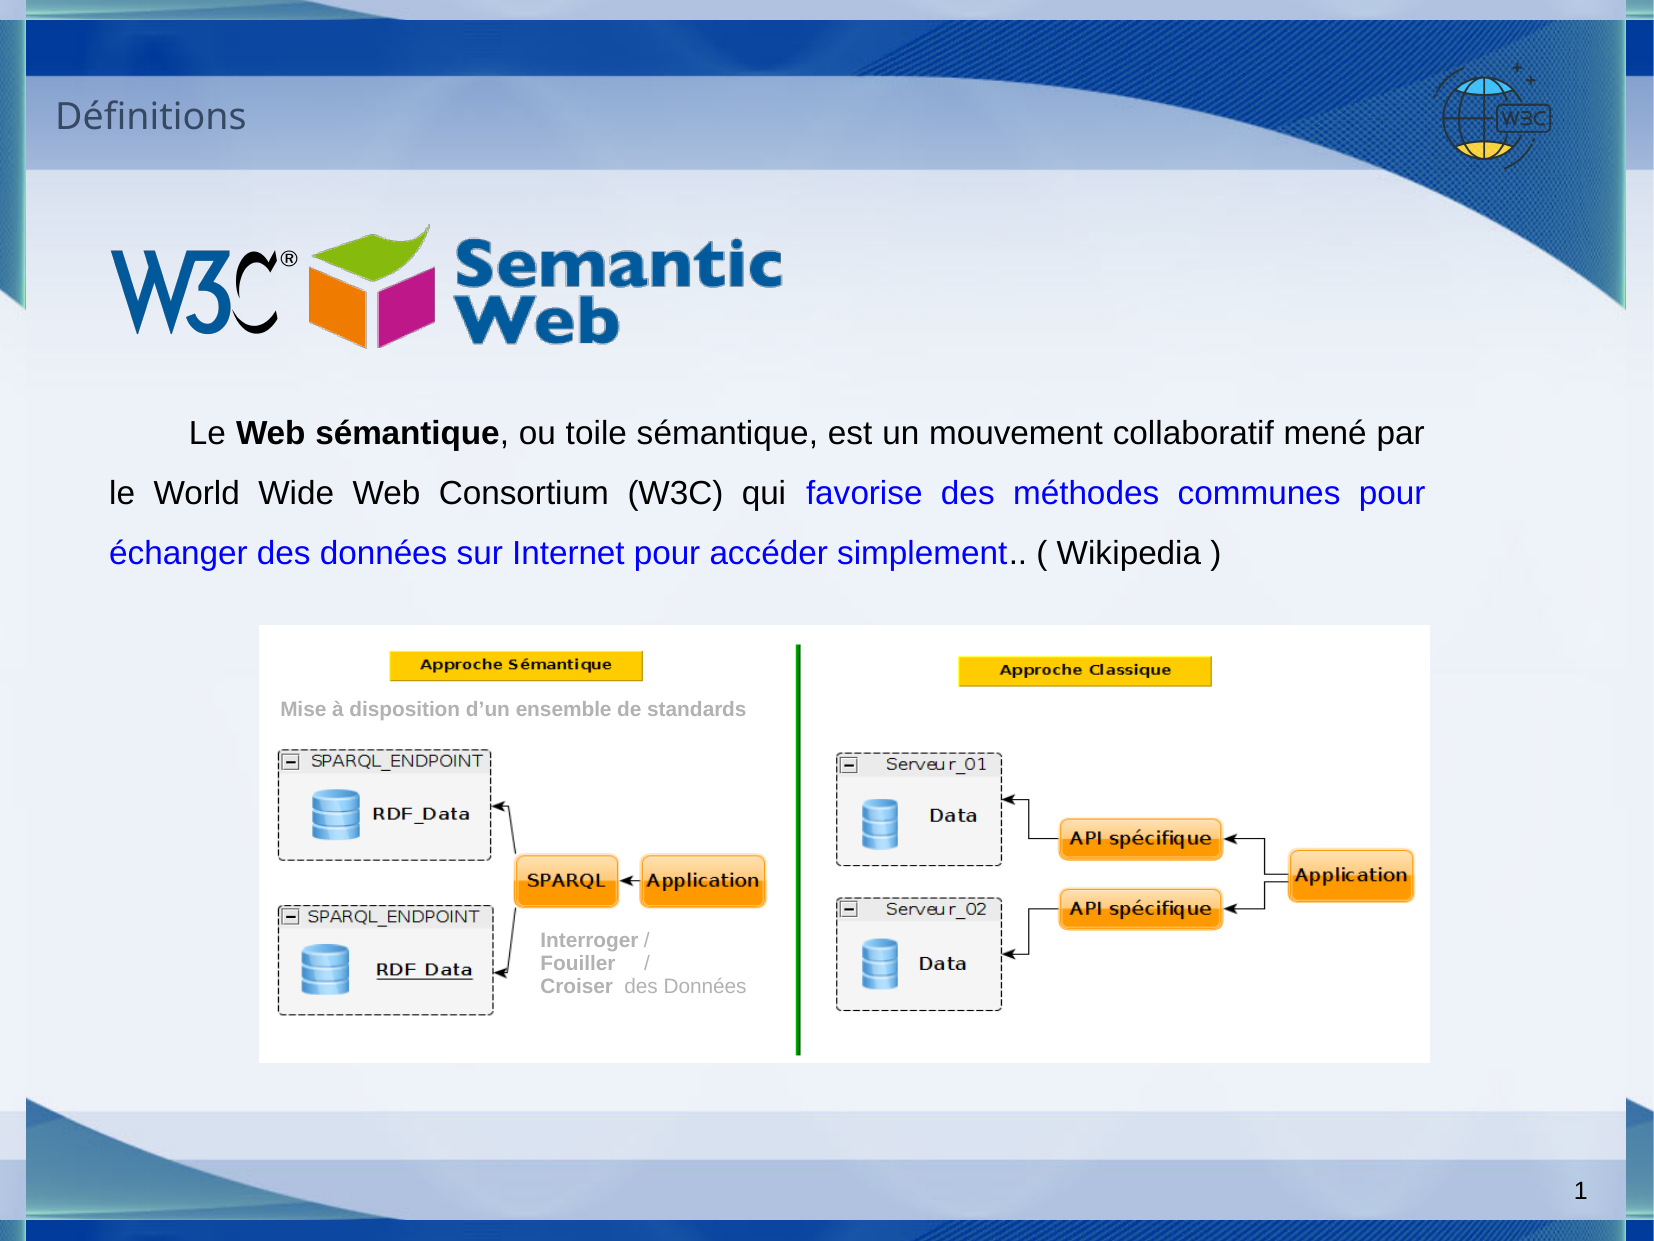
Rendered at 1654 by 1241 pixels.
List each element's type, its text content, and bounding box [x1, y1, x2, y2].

text_box Le Web sémantique, ou toile sémantique, est un mouvement collaboratif mené par le World Wide Web Consortium (W3C) qui favorise des méthodes communes pour échanger des données sur Internet pour accéder simplement.. ( Wikipedia ) [94, 383, 1441, 585]
title Définitions [42, 77, 260, 154]
text_box 1 [1559, 1169, 1625, 1213]
text_box Interroger / Fouiller / Croiser des Données [525, 921, 792, 1016]
picture [0, 0, 1654, 1241]
text_box Mise à disposition d’un ensemble de standards [265, 689, 774, 728]
